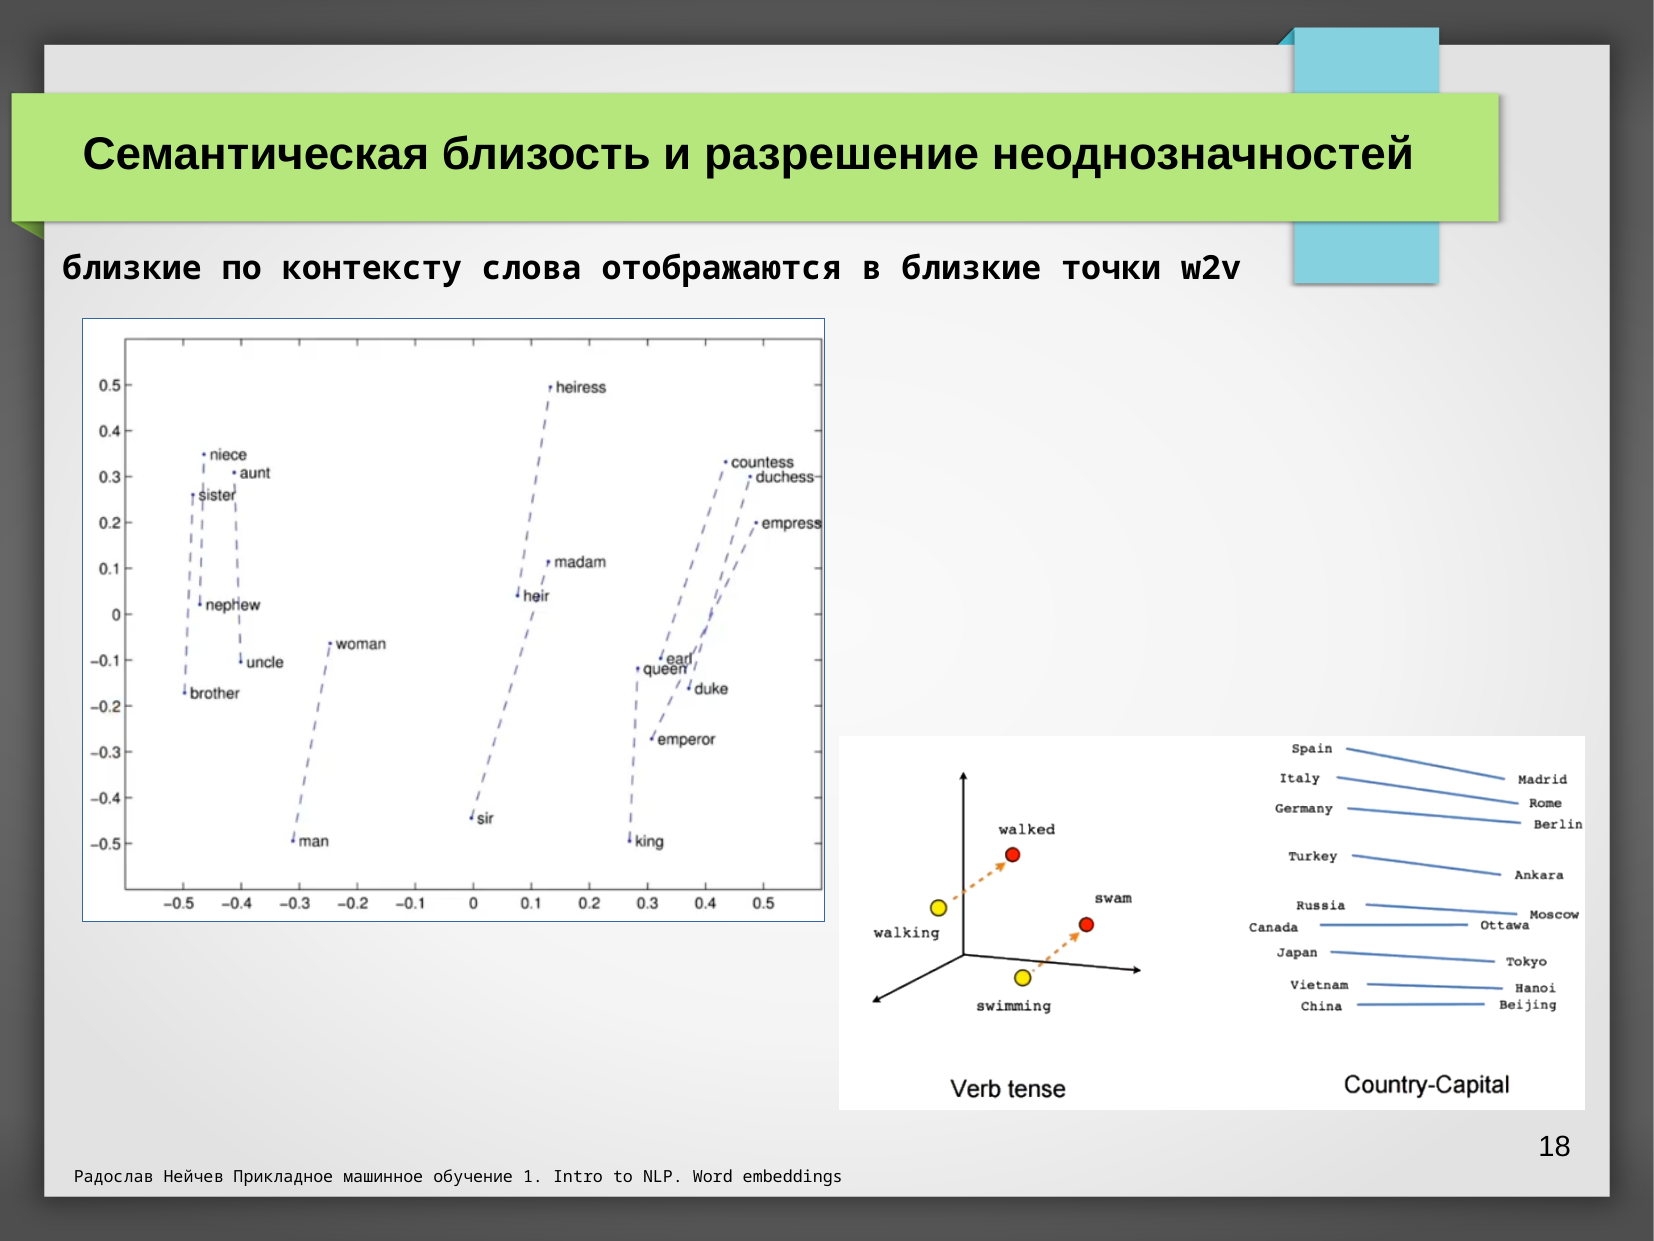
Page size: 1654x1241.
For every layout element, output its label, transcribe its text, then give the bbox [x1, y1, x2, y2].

title Семантическая близость и разрешение неоднозначностей [82, 121, 1489, 187]
picture [0, 0, 1654, 1241]
text_box Радослав Нейчев Прикладное машинное обучение 1. Intro to NLP. Word embeddings [59, 1157, 859, 1192]
text_box близкие по контексту слова отображаются в близкие точки w2v [47, 236, 1276, 319]
